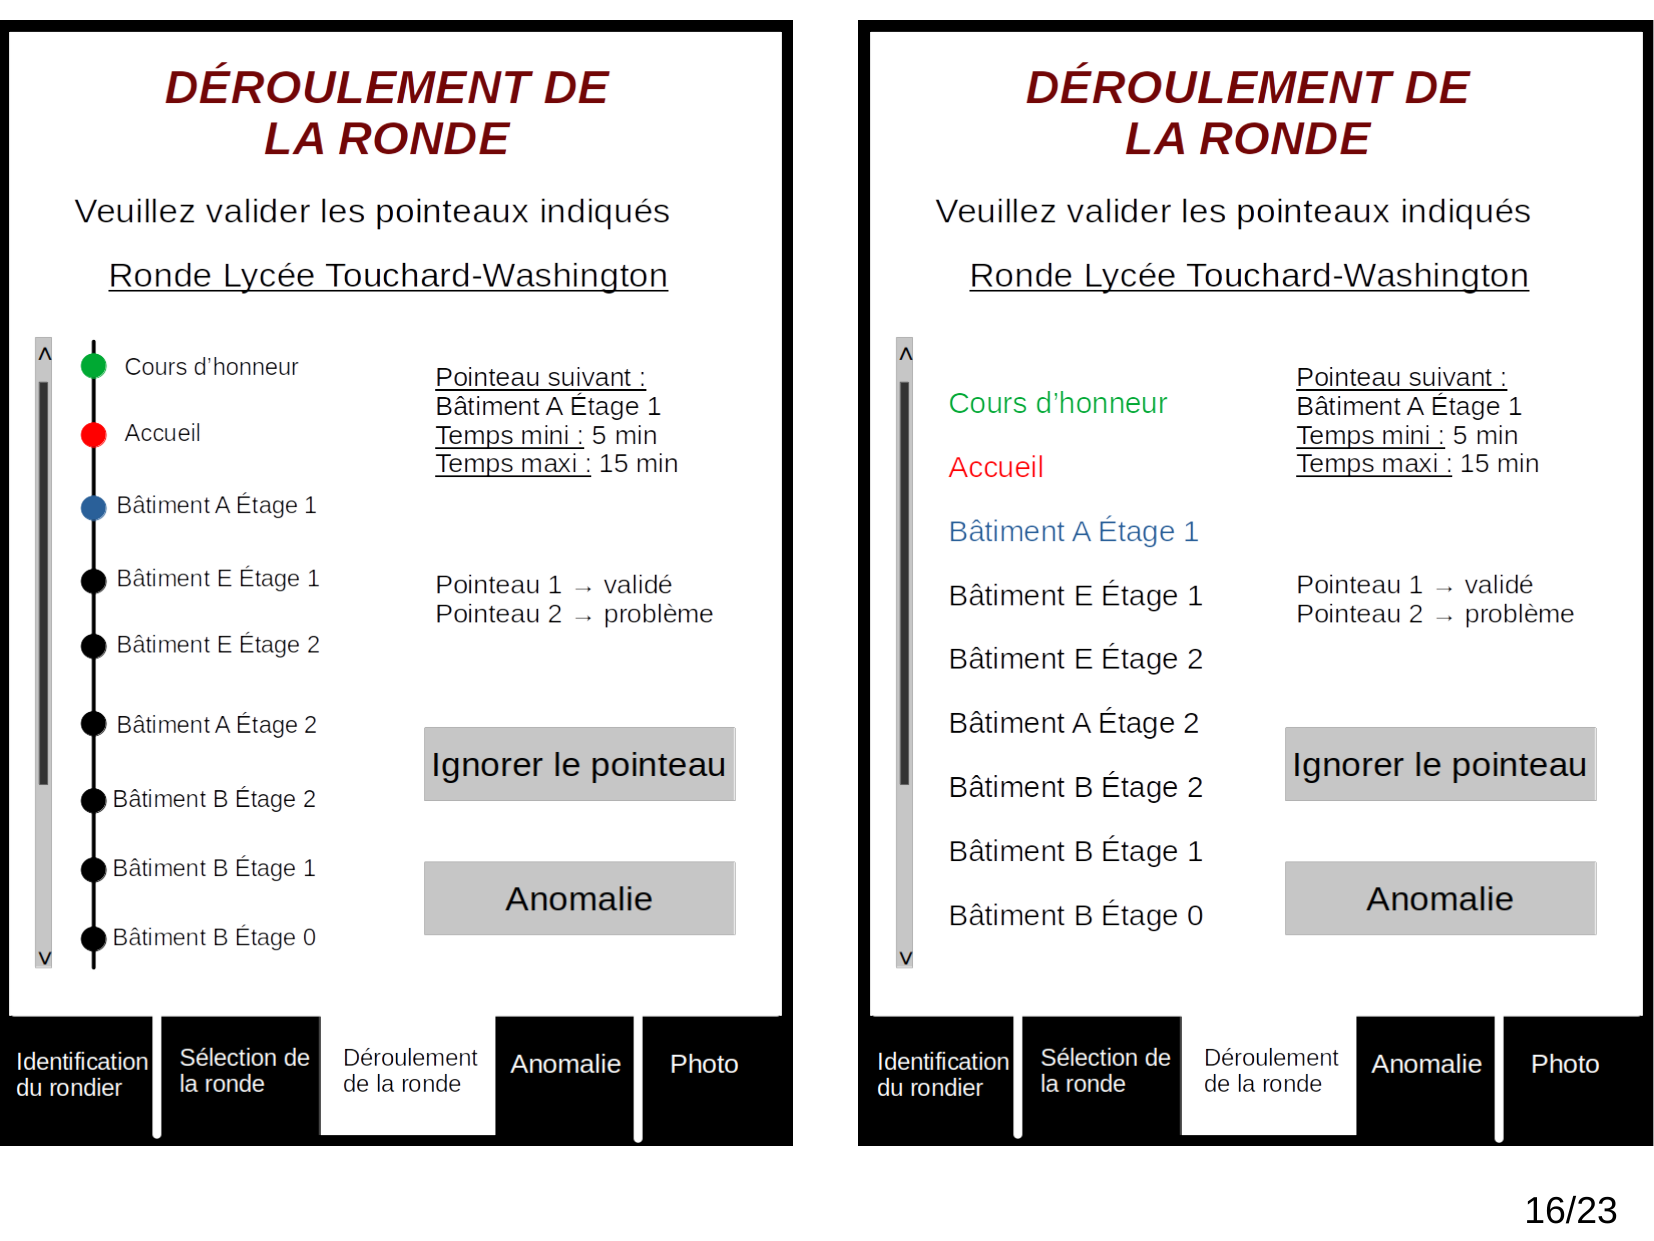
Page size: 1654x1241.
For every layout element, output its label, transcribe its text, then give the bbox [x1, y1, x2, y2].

picture [858, 20, 1654, 1146]
text_box <numéro>/23 [1509, 1182, 1654, 1241]
picture [0, 20, 793, 1146]
